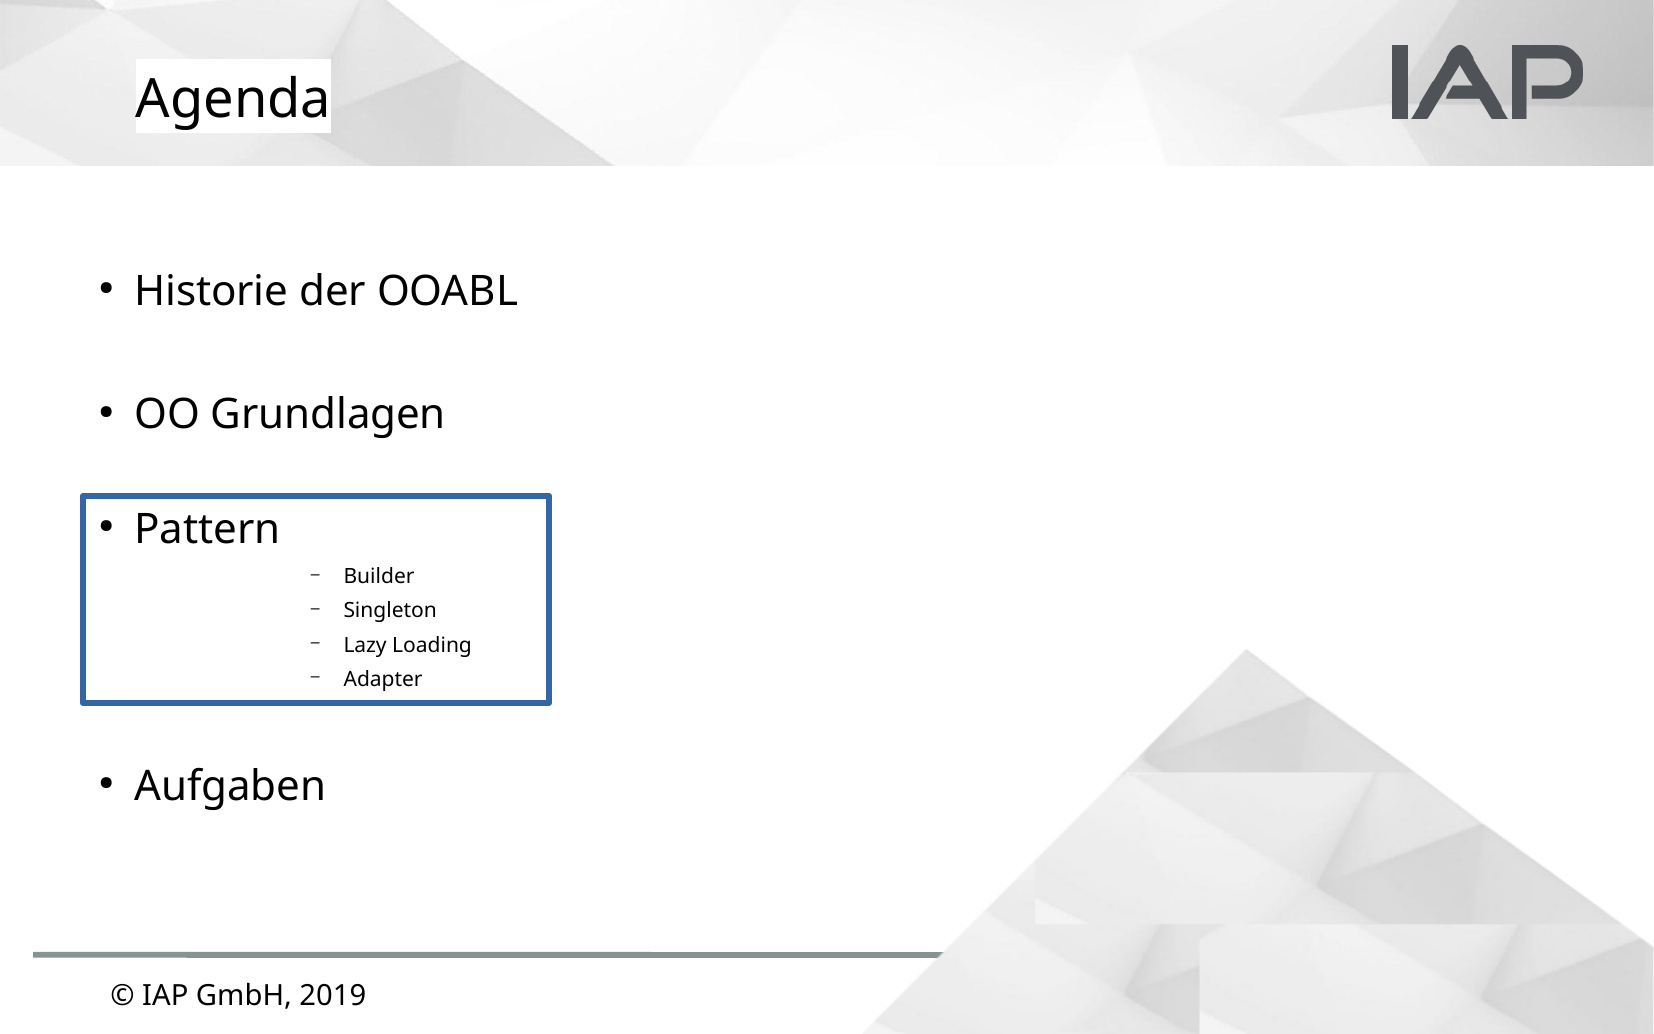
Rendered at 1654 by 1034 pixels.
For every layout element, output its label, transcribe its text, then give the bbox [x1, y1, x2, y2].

picture [862, 649, 1654, 1034]
list [95, 499, 546, 700]
list [95, 460, 1371, 792]
picture [0, 0, 1654, 166]
list Historie der OOABL OO Grundlagen Pattern Builder Singleton Lazy Loading Adapter Aufgaben [82, 706, 862, 815]
list Historie der OOABL OO Grundlagen Pattern Builder Singleton Lazy Loading Adapter Aufgaben [82, 200, 1571, 649]
list Historie der OOABL OO Grundlagen Pattern Builder Singleton Lazy Loading Adapter Aufgaben [86, 499, 95, 700]
title Agenda [135, 41, 1264, 152]
